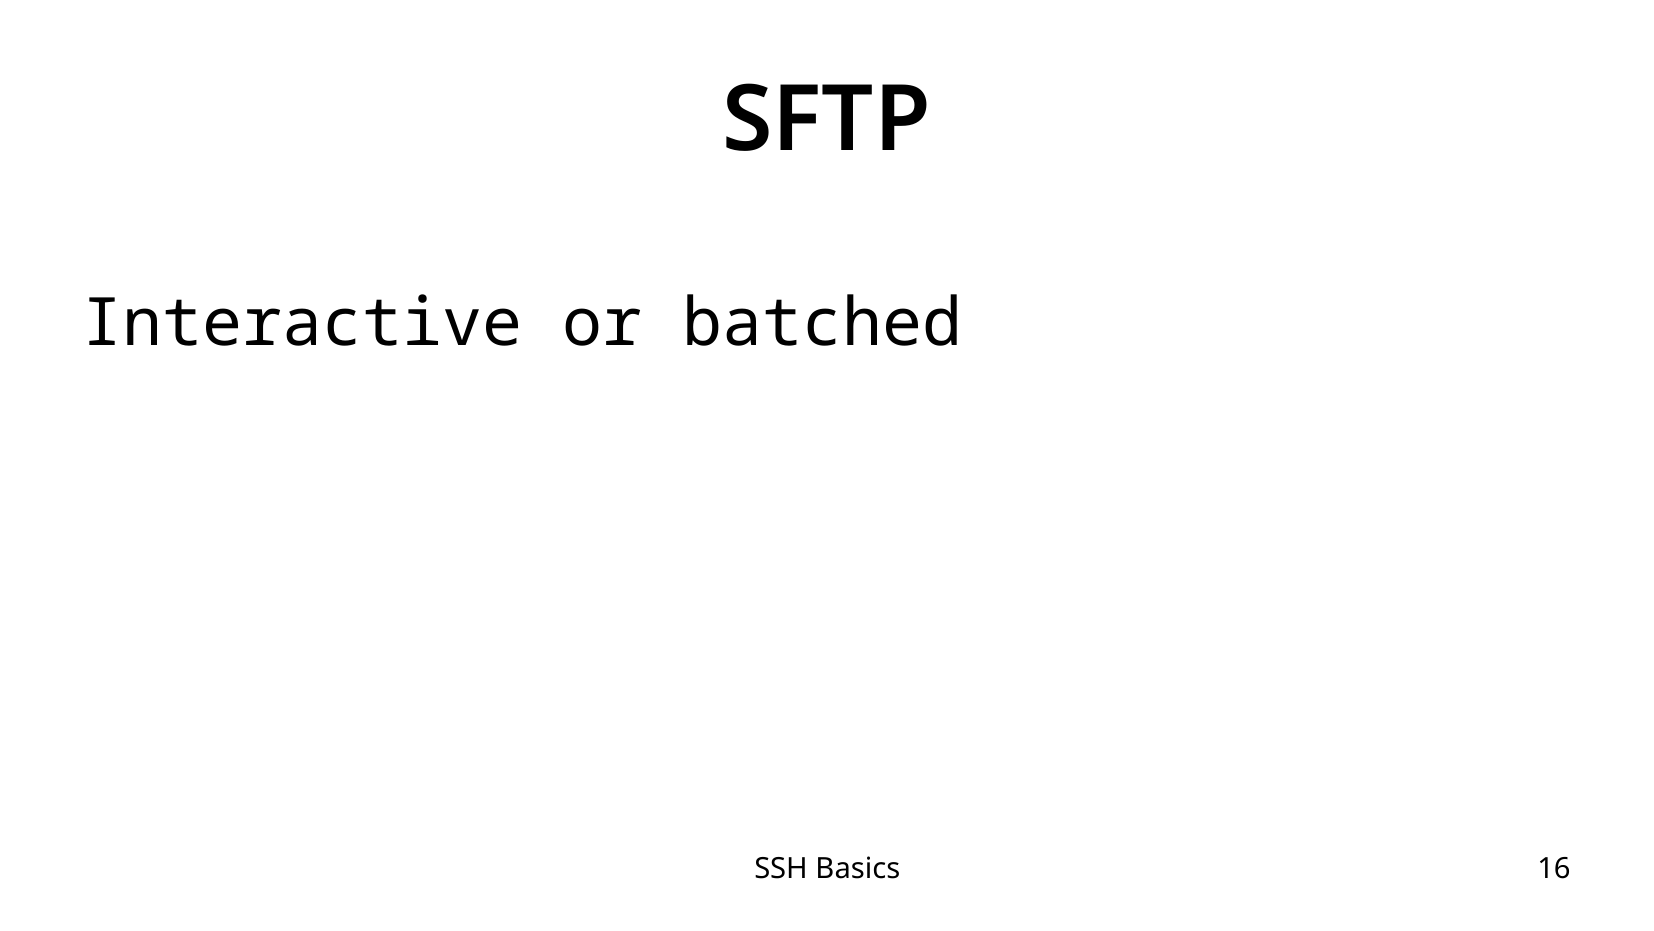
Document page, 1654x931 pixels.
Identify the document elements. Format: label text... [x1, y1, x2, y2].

subtitle Interactive or batched [82, 274, 1571, 657]
title SFTP [82, 37, 1571, 193]
